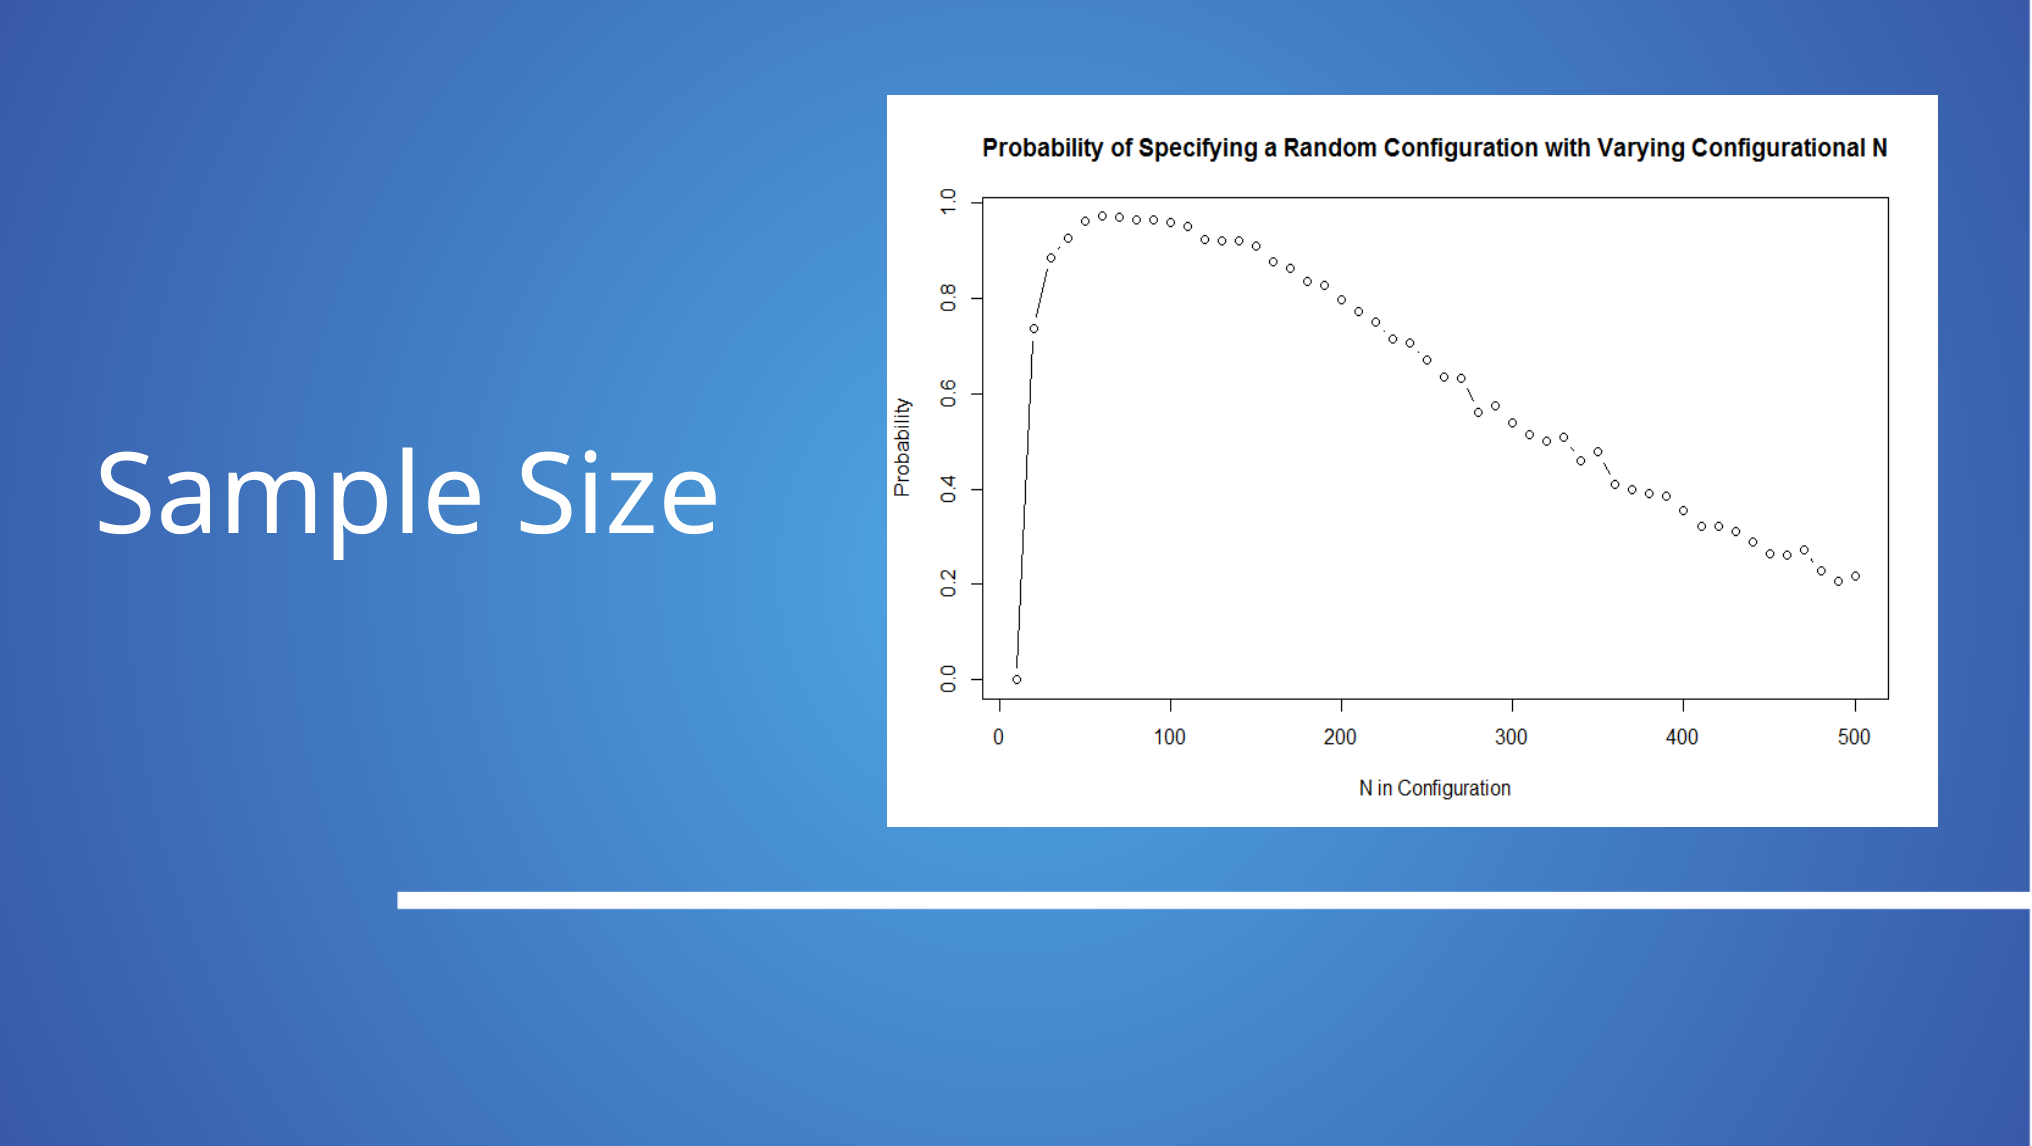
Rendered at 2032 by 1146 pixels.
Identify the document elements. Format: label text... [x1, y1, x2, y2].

picture [0, 0, 2032, 1146]
title Sample Size [94, 129, 906, 851]
